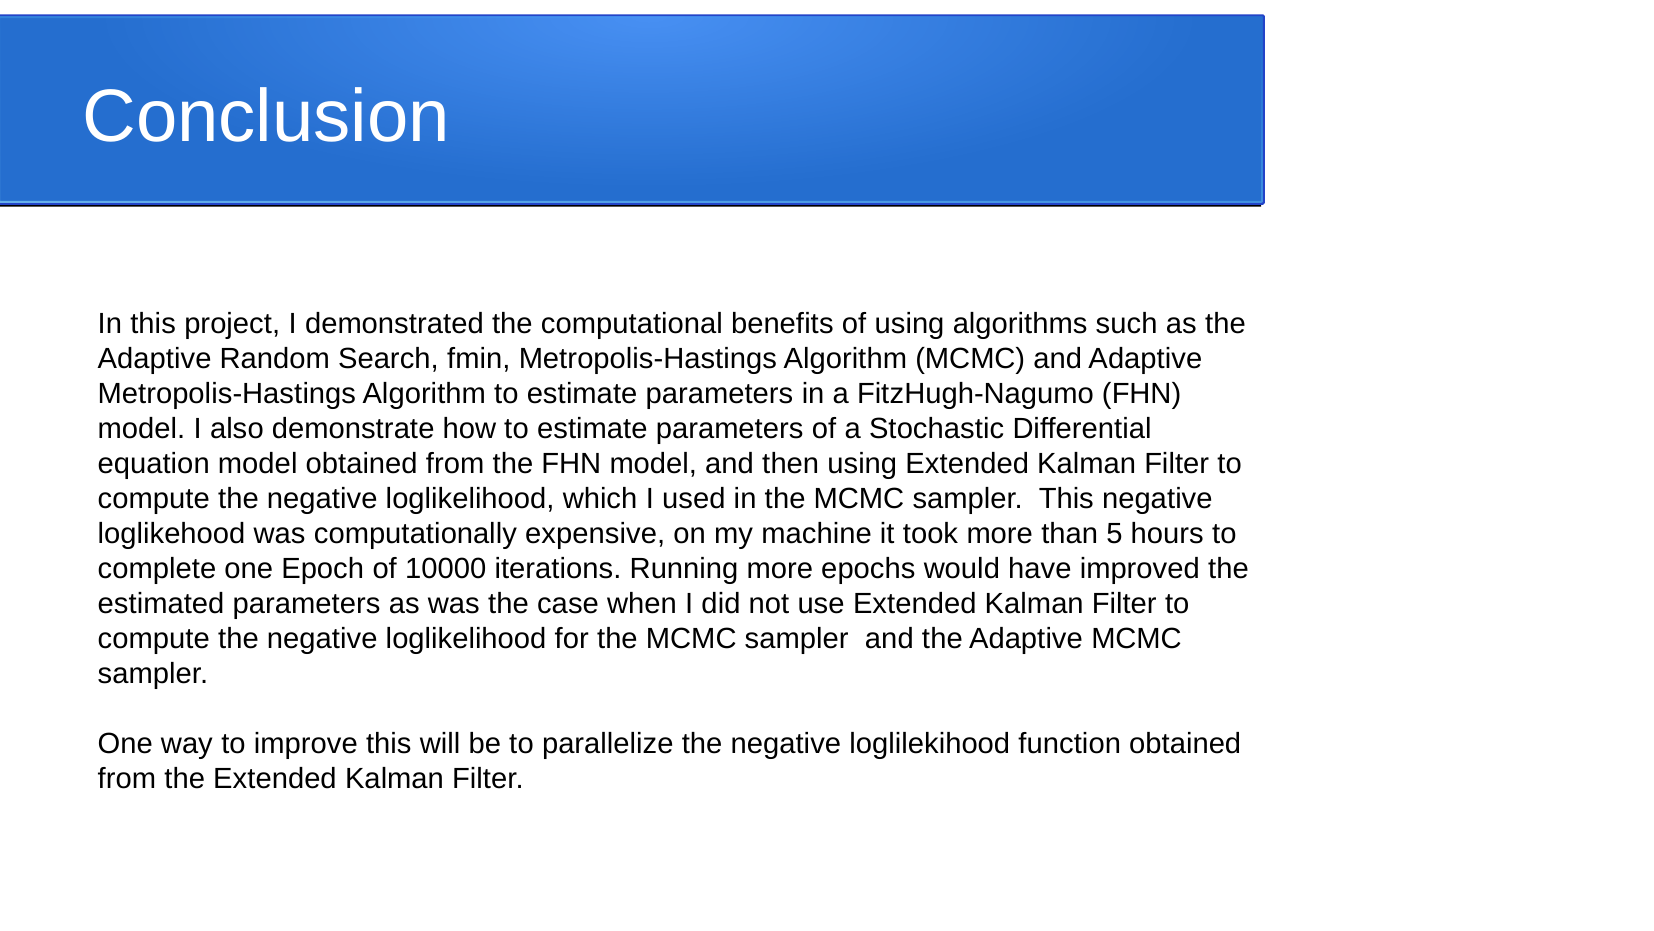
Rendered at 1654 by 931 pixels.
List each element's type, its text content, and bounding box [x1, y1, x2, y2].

title Conclusion [82, 35, 1235, 189]
text_box In this project, I demonstrated the computational benefits of using algorithms such as the Adaptive Random Search, fmin, Metropolis-Hastings Algorithm (MCMC) and Adaptive Metropolis-Hastings Algorithm to estimate parameters in a FitzHugh-Nagumo (FHN) model. I also demonstrate how to estimate parameters of a Stochastic Differential equation model obtained from the FHN model, and then using Extended Kalman Filter to compute the negative loglikelihood, which I used in the MCMC sampler. This negative loglikehood was computationally expensive, on my machine it took more than 5 hours to complete one Epoch of 10000 iterations. Running more epochs would have improved the estimated parameters as was the case when I did not use Extended Kalman Filter to compute the negative loglikelihood for the MCMC sampler and the Adaptive MCMC sampler. One way to improve this will be to parallelize the negative loglilekihood function obtained from the Extended Kalman Filter. [82, 297, 1267, 843]
